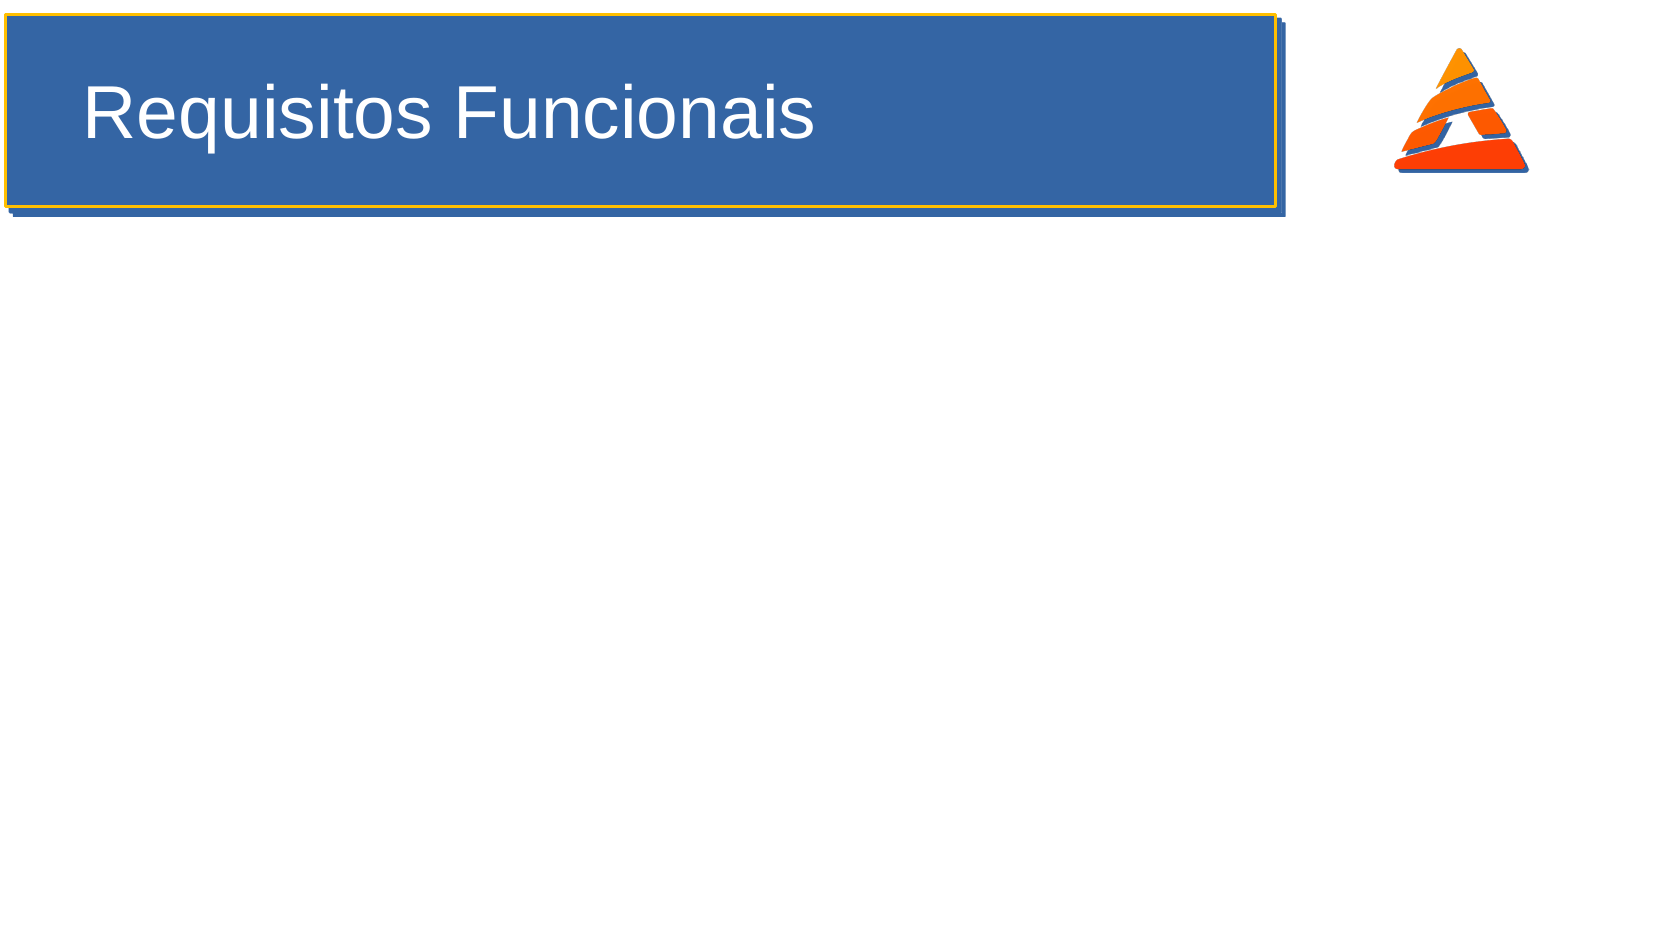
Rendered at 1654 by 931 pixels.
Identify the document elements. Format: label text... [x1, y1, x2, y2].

picture [1312, 37, 1613, 188]
title Requisitos Funcionais [82, 35, 1235, 189]
